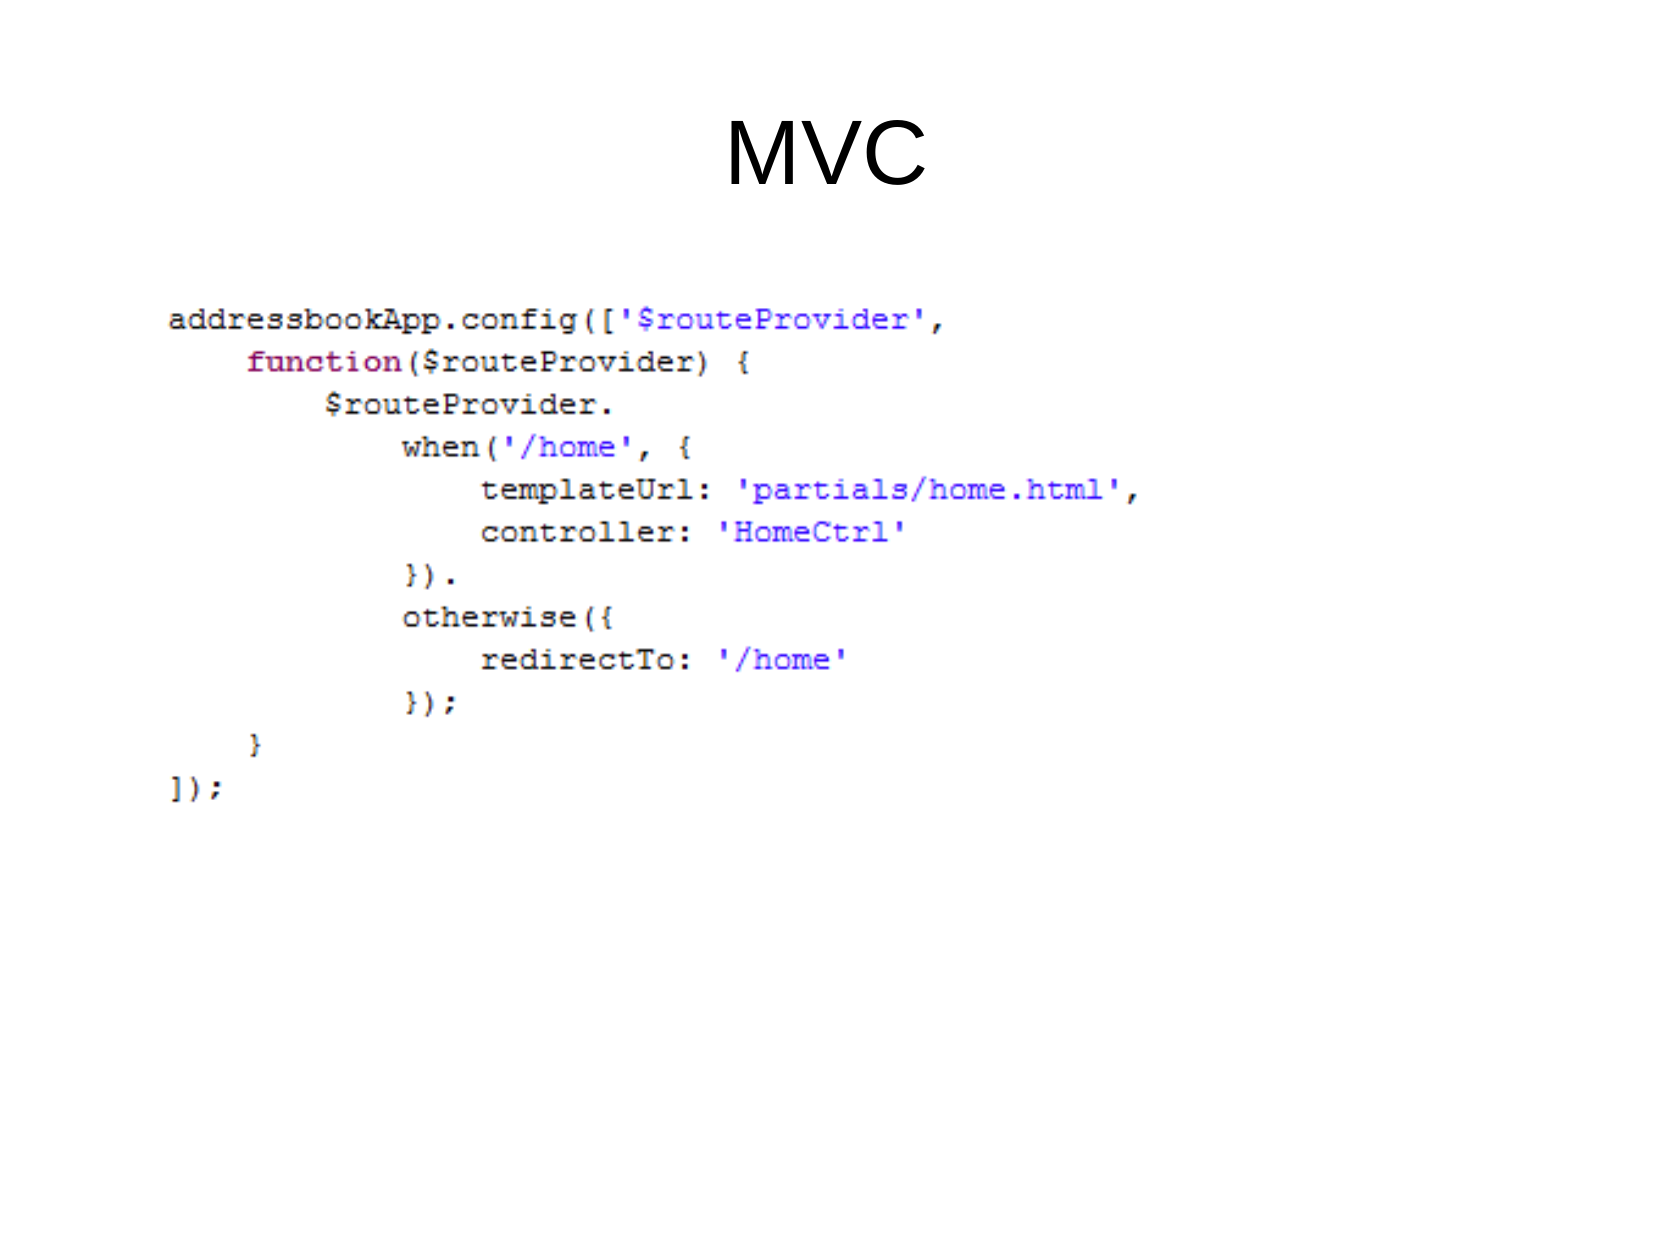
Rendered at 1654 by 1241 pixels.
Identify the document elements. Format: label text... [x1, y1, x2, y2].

title MVC [82, 49, 1571, 257]
picture [166, 297, 1171, 826]
